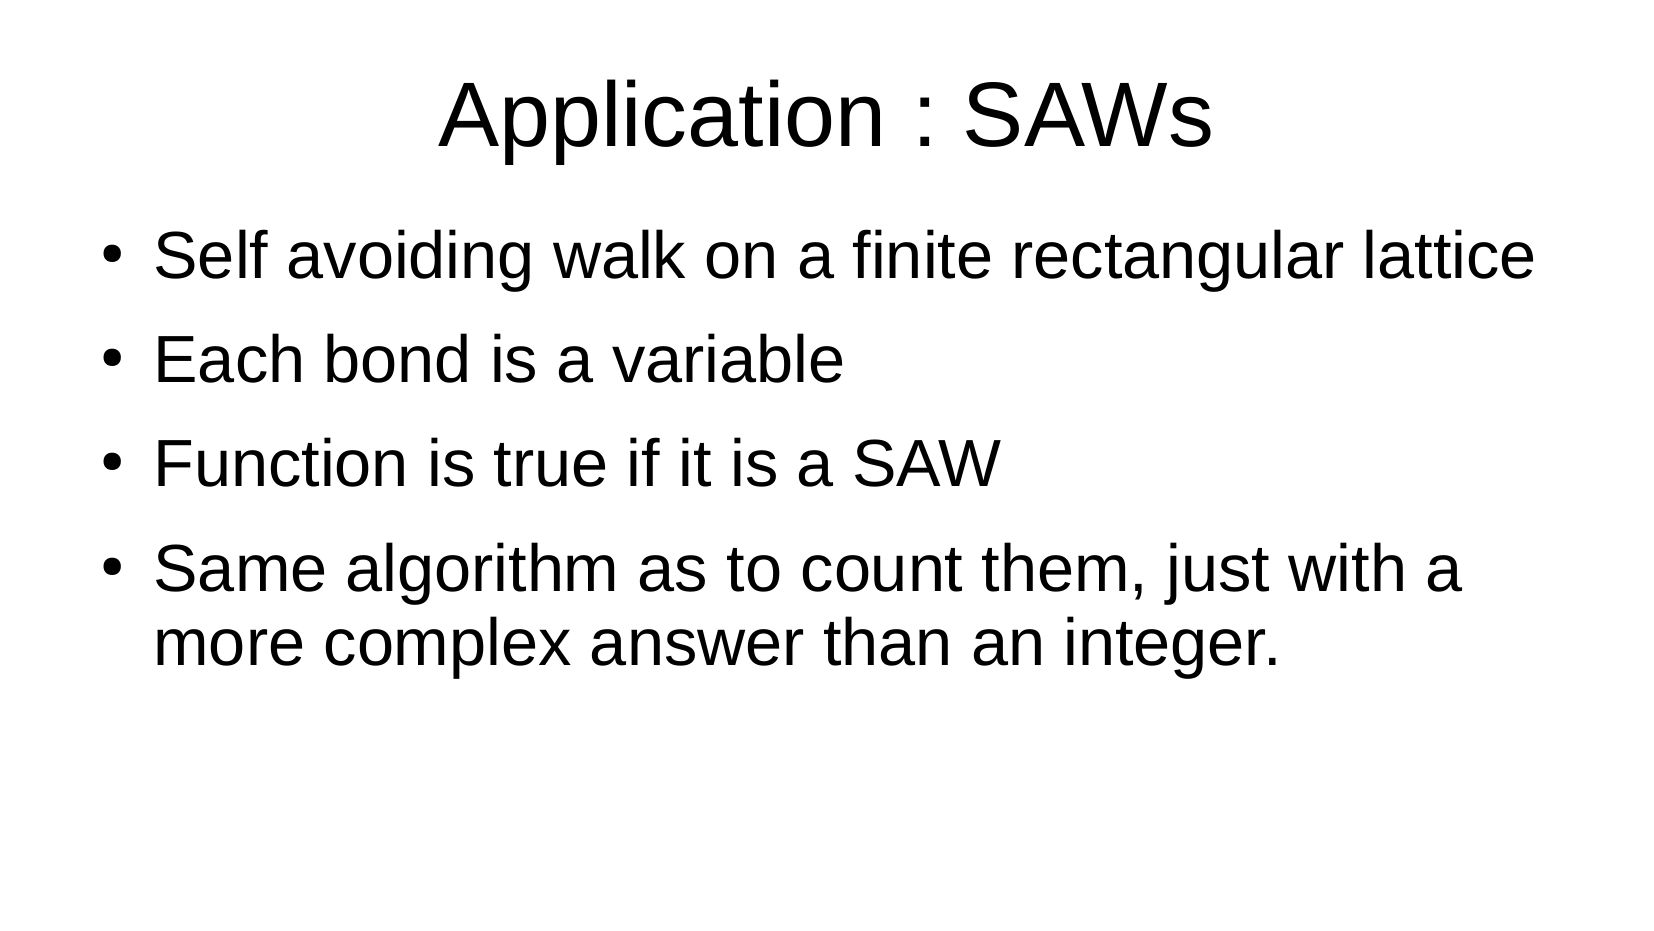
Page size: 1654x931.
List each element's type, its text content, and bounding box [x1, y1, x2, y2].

title Application : SAWs [82, 37, 1571, 193]
list Self avoiding walk on a finite rectangular lattice Each bond is a variable Function is true if it is a SAW Same algorithm as to count them, just with a more complex answer than an integer. [82, 217, 1571, 758]
